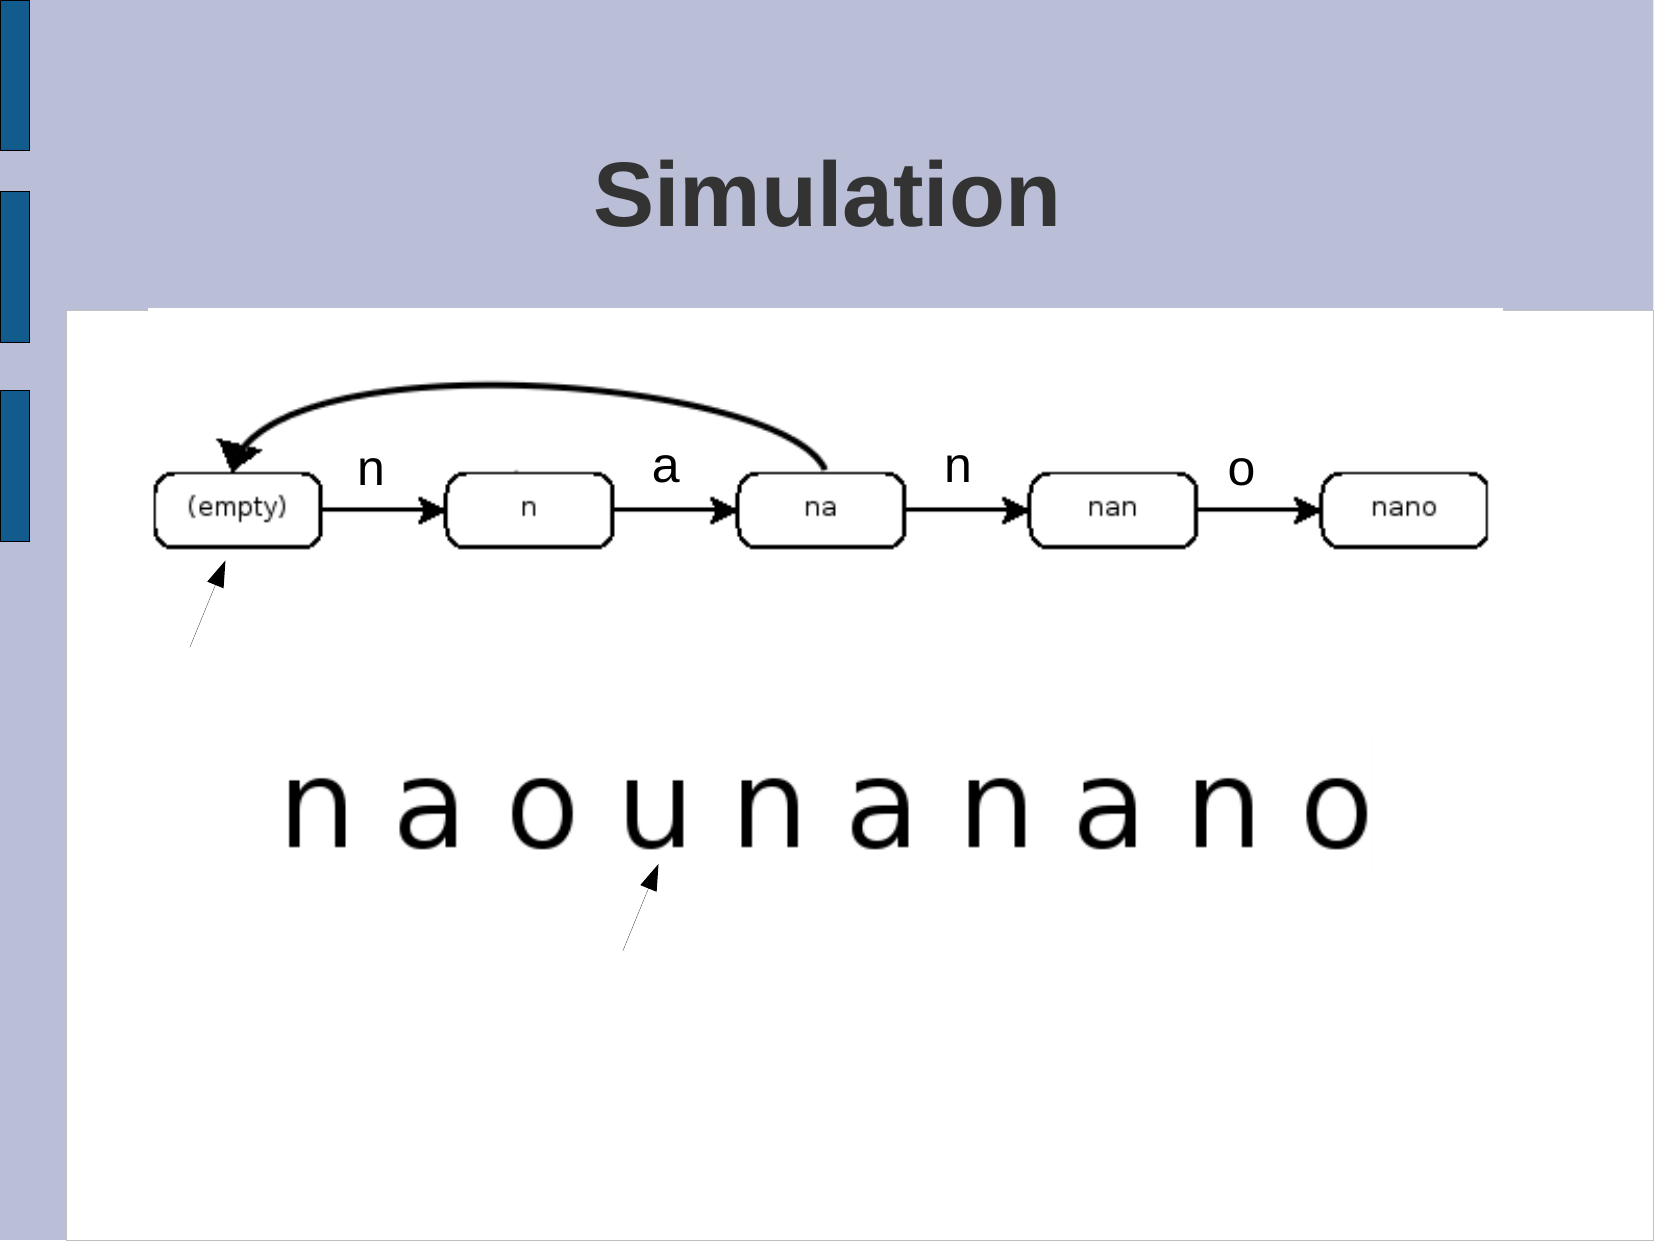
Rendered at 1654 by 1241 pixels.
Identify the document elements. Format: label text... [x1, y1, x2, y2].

text_box n [944, 437, 973, 494]
text_box o [1227, 439, 1256, 496]
picture [148, 308, 1503, 933]
title Simulation [121, 91, 1534, 299]
text_box n [357, 439, 385, 496]
text_box a [651, 437, 680, 494]
